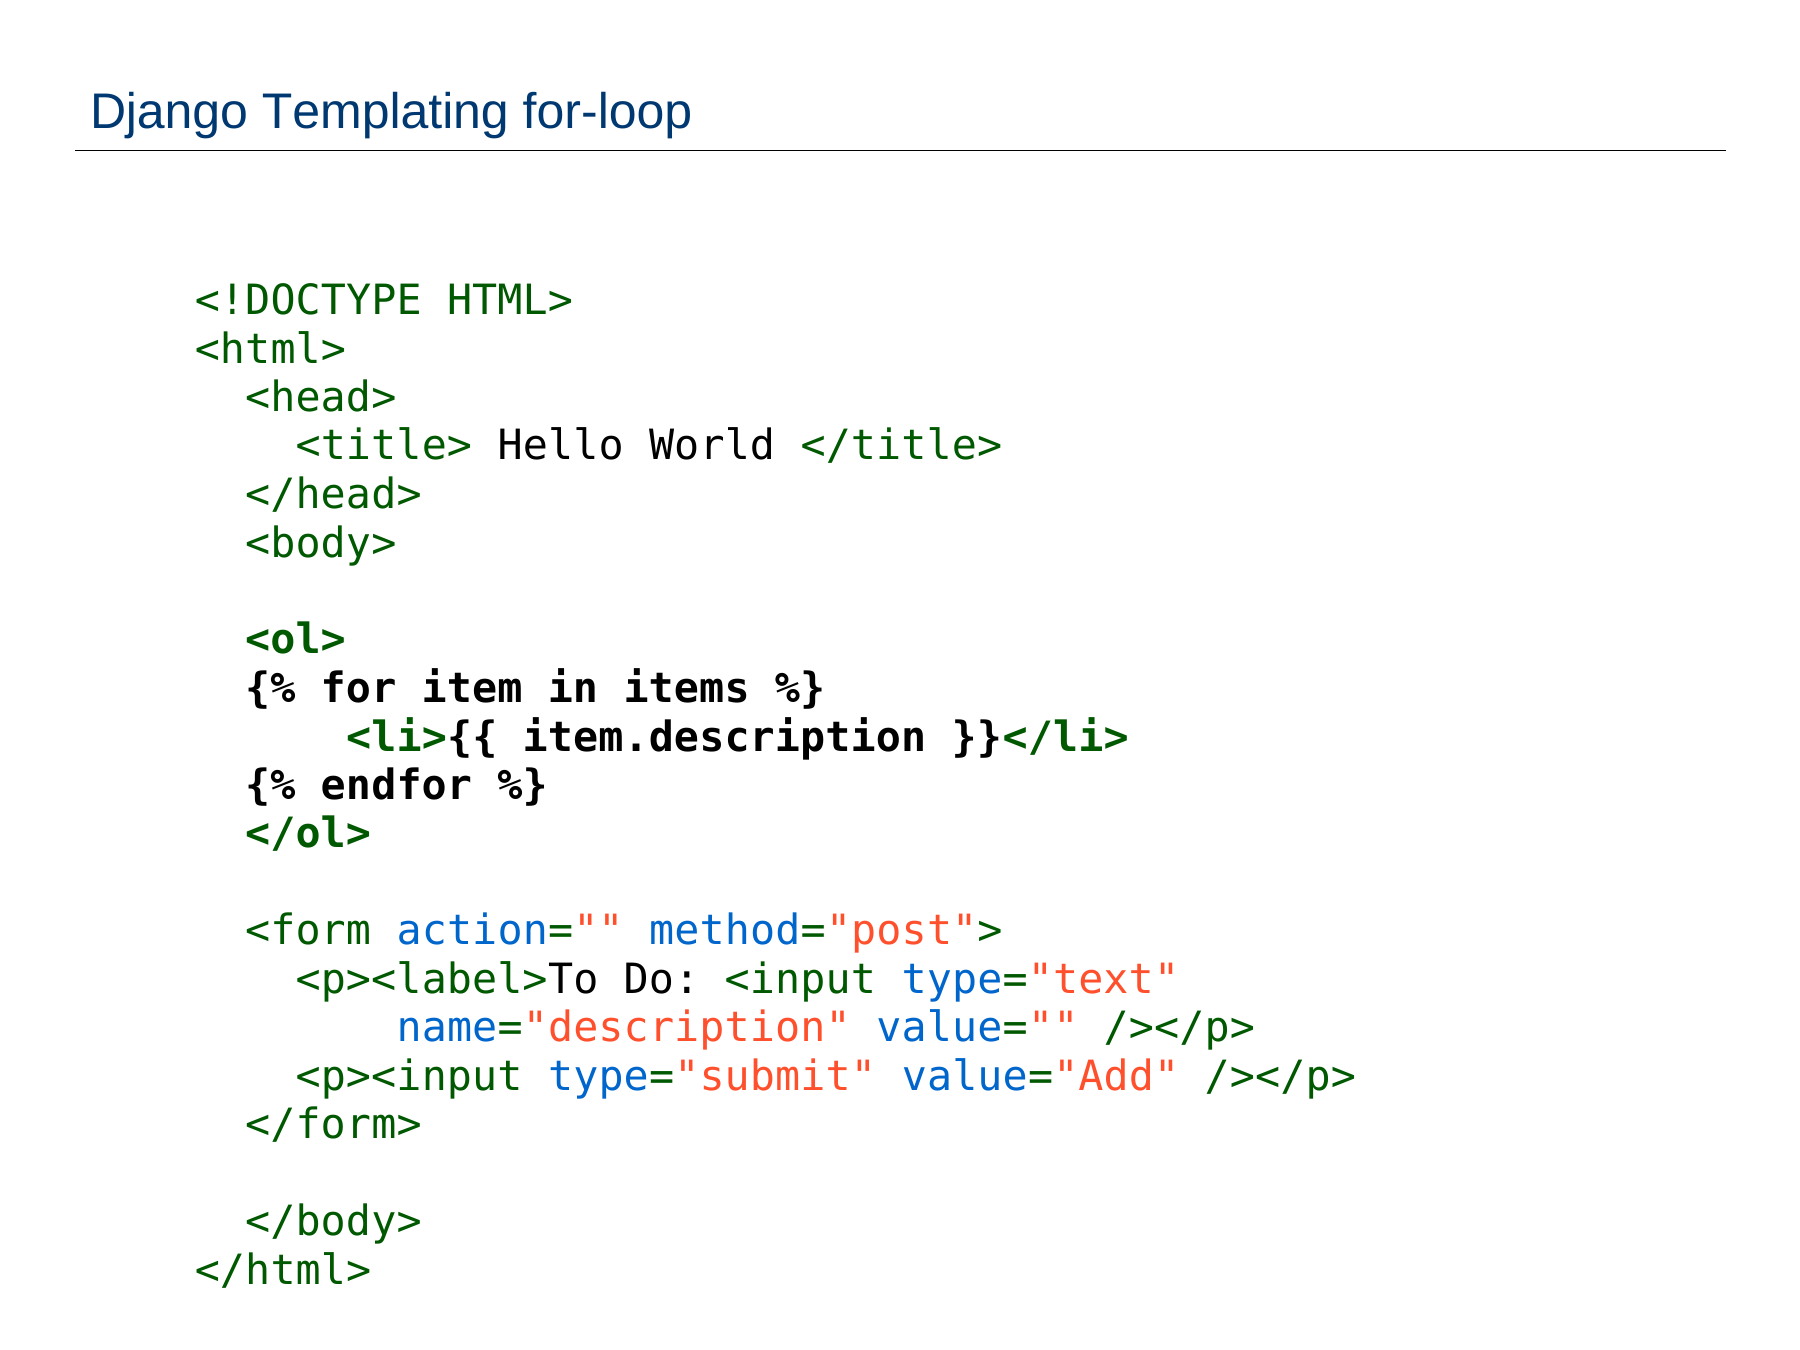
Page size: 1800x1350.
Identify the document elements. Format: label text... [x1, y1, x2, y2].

text_box <!DOCTYPE HTML> <html> <head> <title> Hello World </title> </head> <body> <ol> {% for item in items %} <li>{{ item.description }}</li> {% endfor %} </ol> <form action="" method="post"> <p><label>To Do: <input type="text" name="description" value="" /></p> <p><input type="submit" value="Add" /></p> </form> </body> </html> [179, 268, 1800, 1350]
title Django Templating for-loop [90, 38, 1711, 147]
